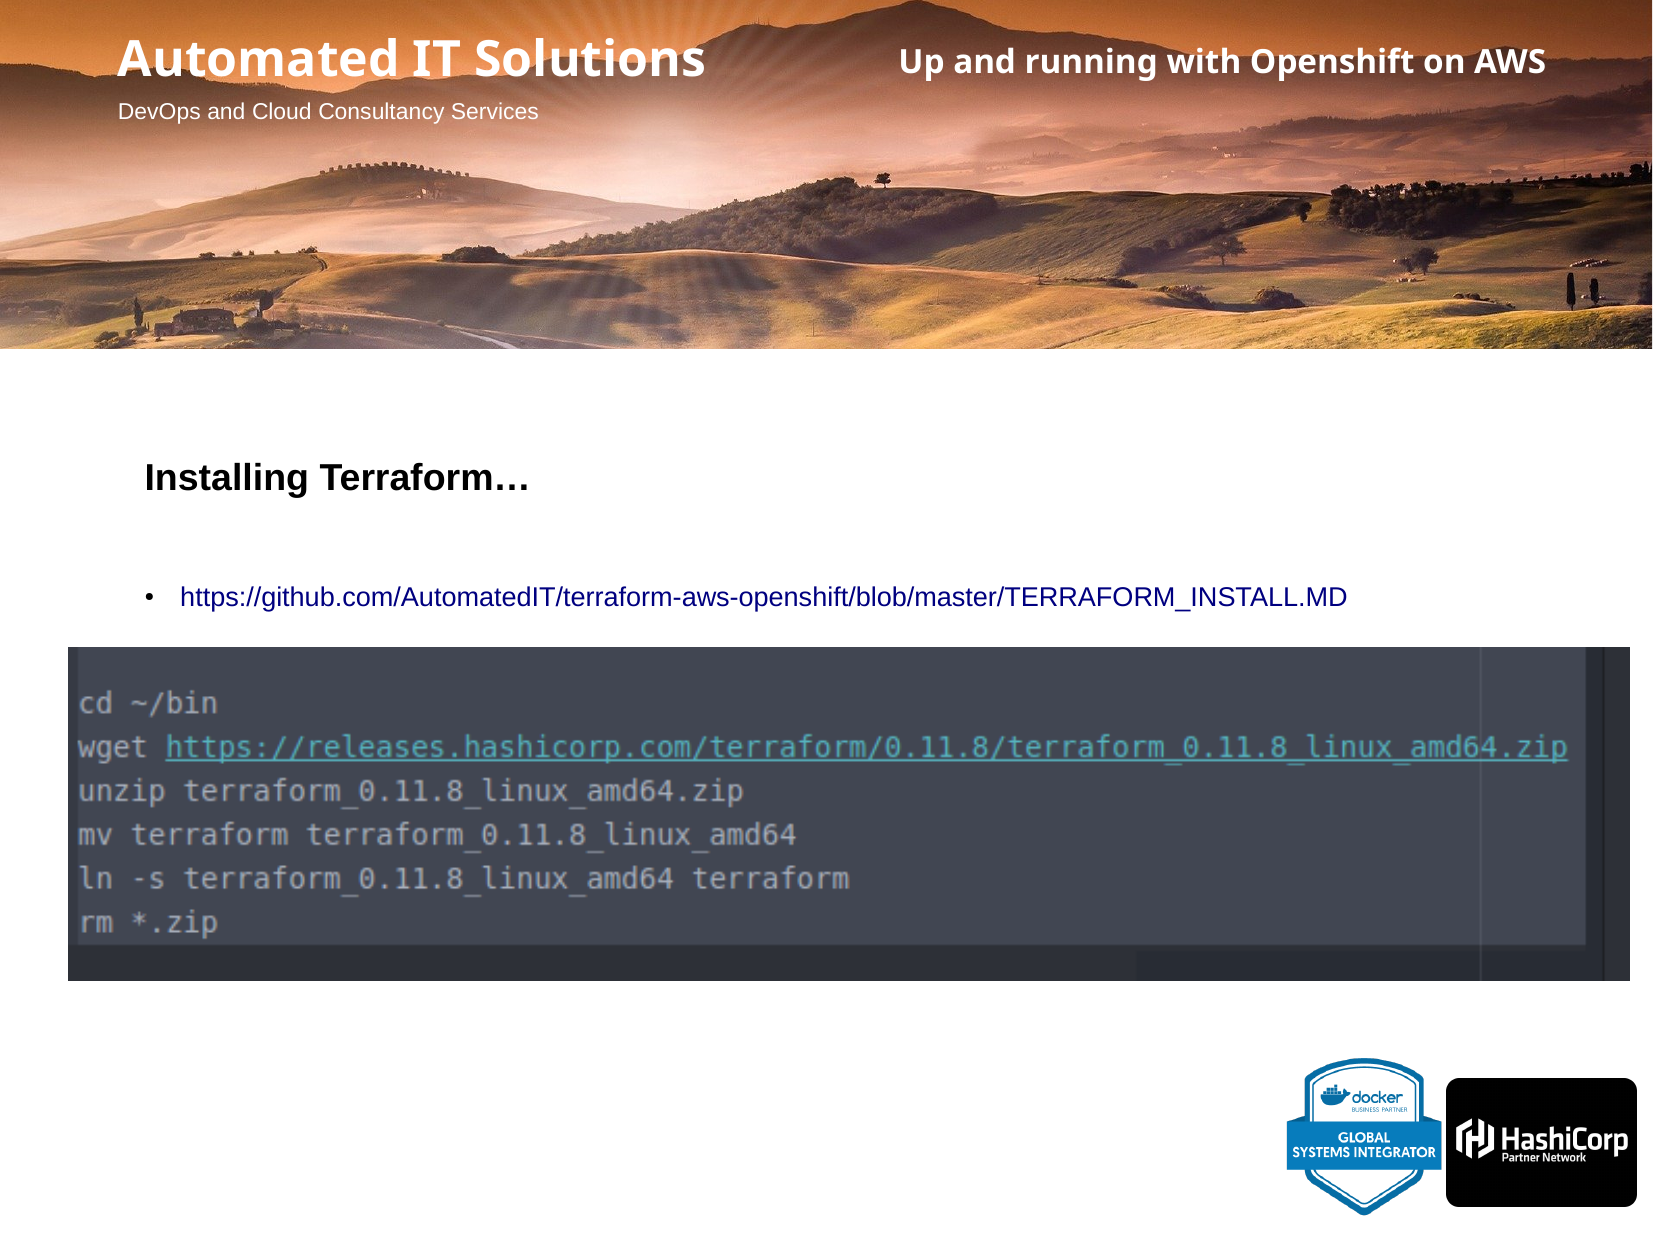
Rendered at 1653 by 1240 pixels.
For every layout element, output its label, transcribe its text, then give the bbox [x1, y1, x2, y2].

text_box Up and running with Openshift on AWS [874, 39, 1571, 80]
text_box Installing Terraform… https://github.com/AutomatedIT/terraform-aws-openshift/blob/master/TERRAFORM_INSTALL.MD [129, 981, 1517, 1240]
picture [0, 0, 1653, 349]
picture [1517, 1078, 1637, 1207]
text_box Installing Terraform… https://github.com/AutomatedIT/terraform-aws-openshift/blob/master/TERRAFORM_INSTALL.MD [129, 448, 1517, 647]
text_box [118, 413, 1607, 570]
picture [68, 647, 1630, 981]
